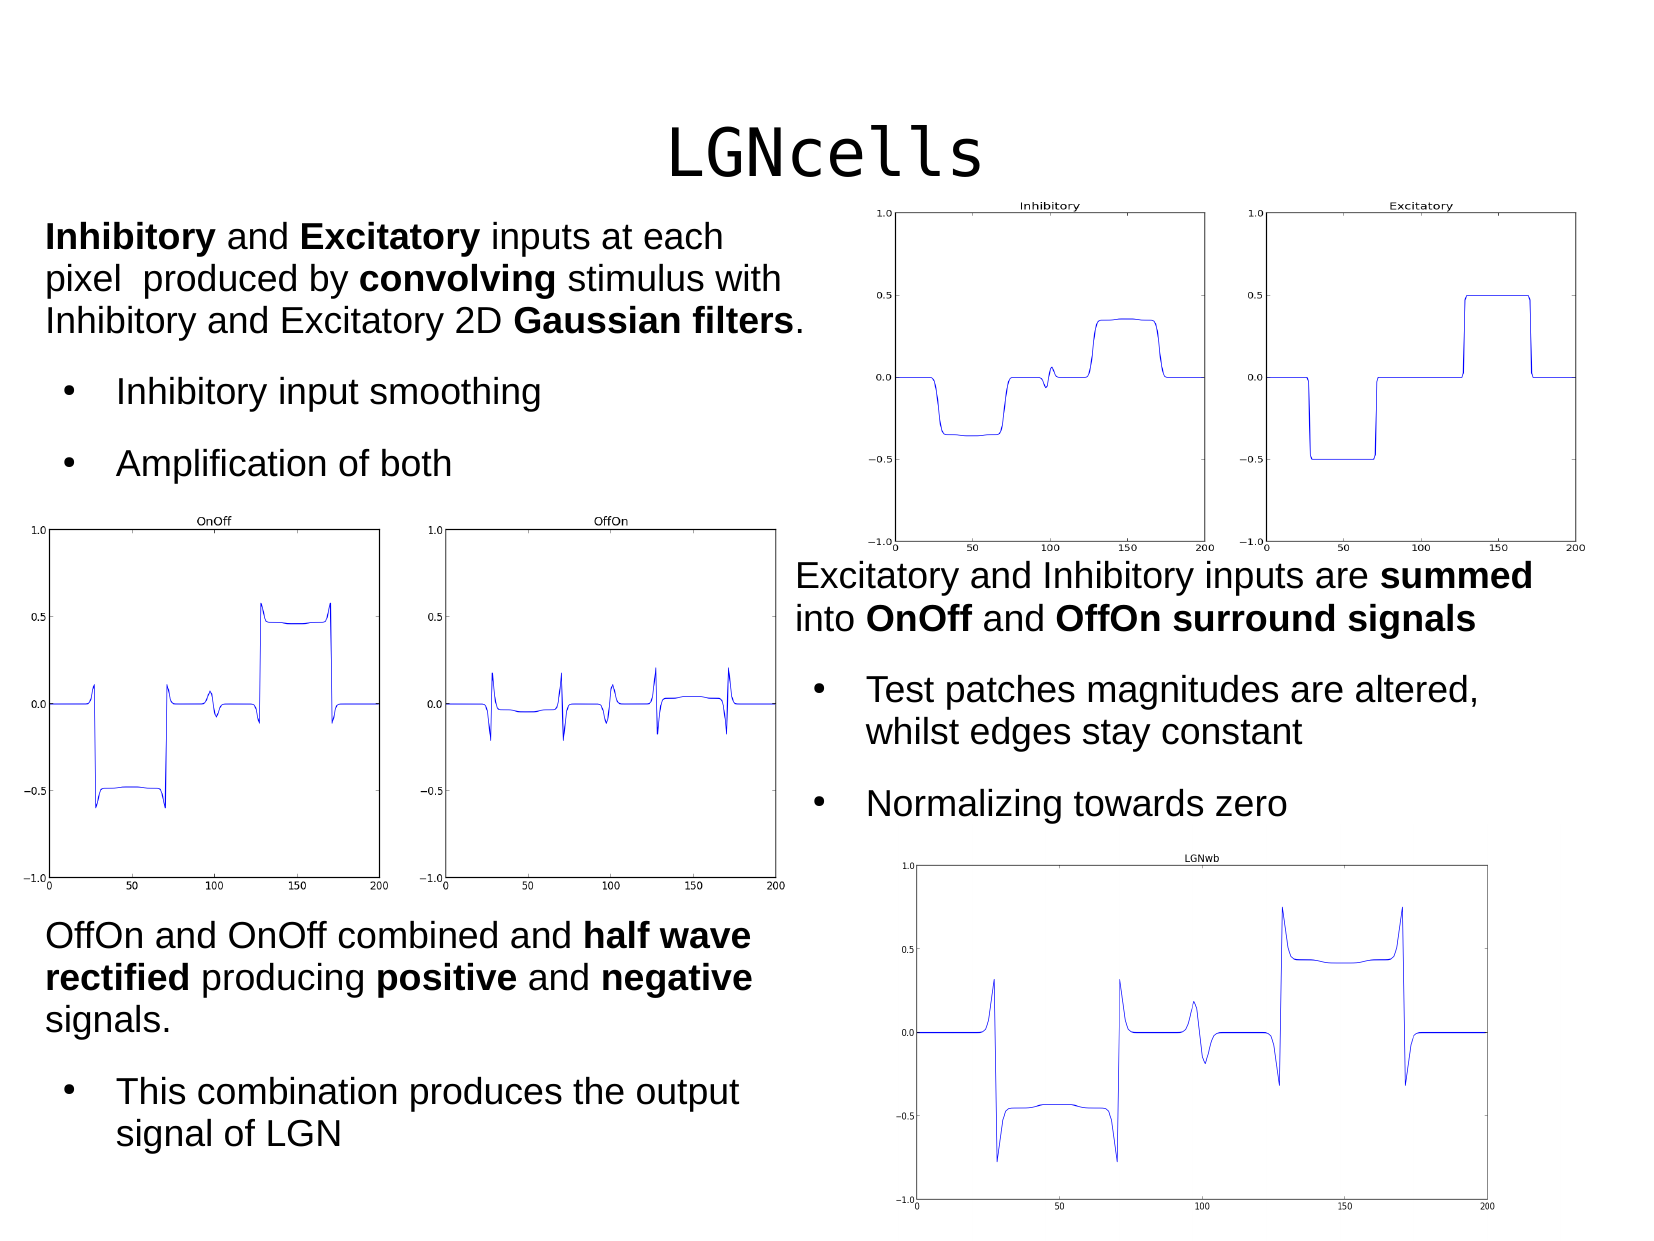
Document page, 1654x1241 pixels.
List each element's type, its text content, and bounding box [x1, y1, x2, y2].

picture [15, 500, 811, 915]
picture [825, 871, 1561, 1241]
list Inhibitory and Excitatory inputs at each pixel produced by convolving stimulus with Inhibitory and Excitatory 2D Gaussian filters. Inhibitory input smoothing Amplification of both [45, 215, 811, 500]
title LGNcells [82, 49, 1571, 257]
list OffOn and OnOff combined and half wave rectified producing positive and negative signals. This combination produces the output signal of LGN [45, 914, 811, 1231]
picture [855, 185, 1591, 570]
list Excitatory and Inhibitory inputs are summed into OnOff and OffOn surround signals Test patches magnitudes are altered, whilst edges stay constant Normalizing towards zero [795, 555, 1561, 871]
